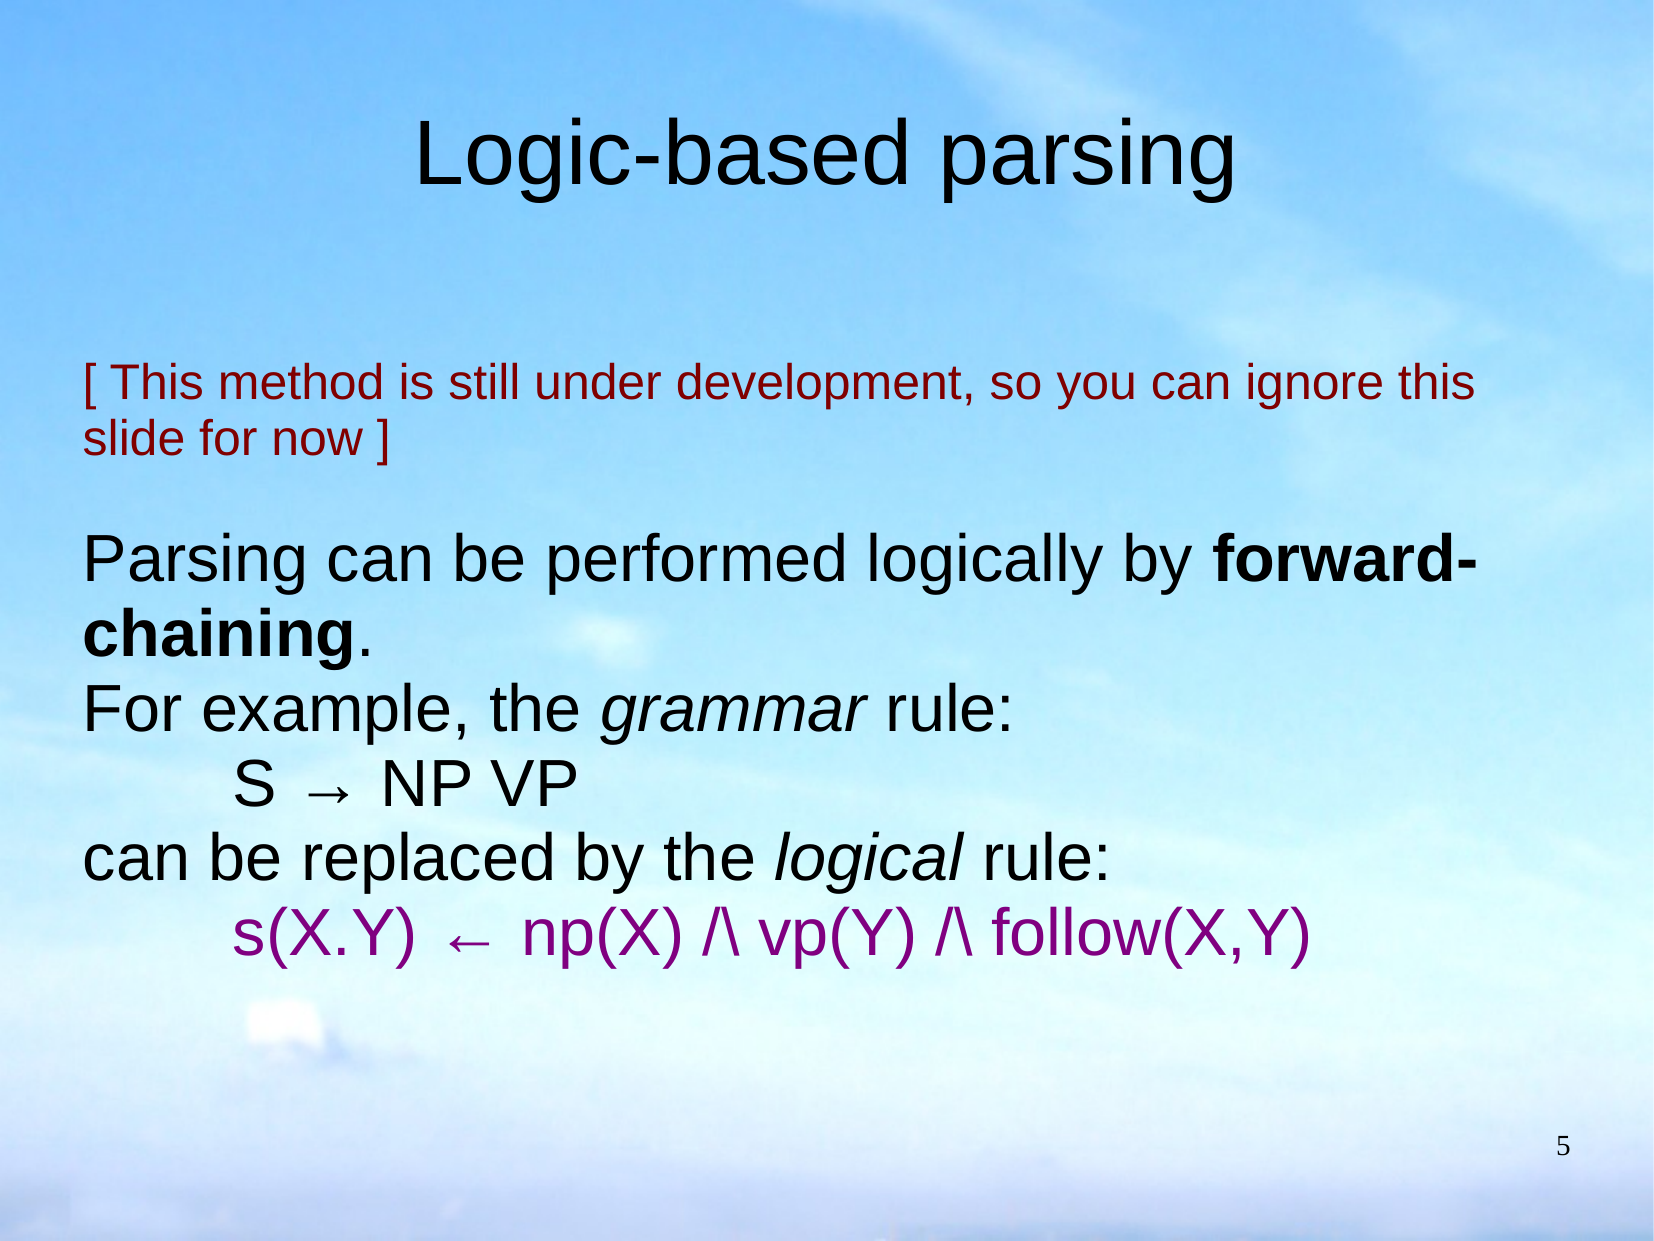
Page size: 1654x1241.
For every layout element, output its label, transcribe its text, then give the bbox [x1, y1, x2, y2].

picture [0, 0, 1654, 1241]
subtitle [ This method is still under development, so you can ignore this slide for now ] Parsing can be performed logically by forward-chaining. For example, the grammar rule: S → NP VP can be replaced by the logical rule: s(X.Y) ← np(X) /\ vp(Y) /\ follow(X,Y) [82, 297, 1571, 1102]
title Logic-based parsing [82, 49, 1571, 257]
